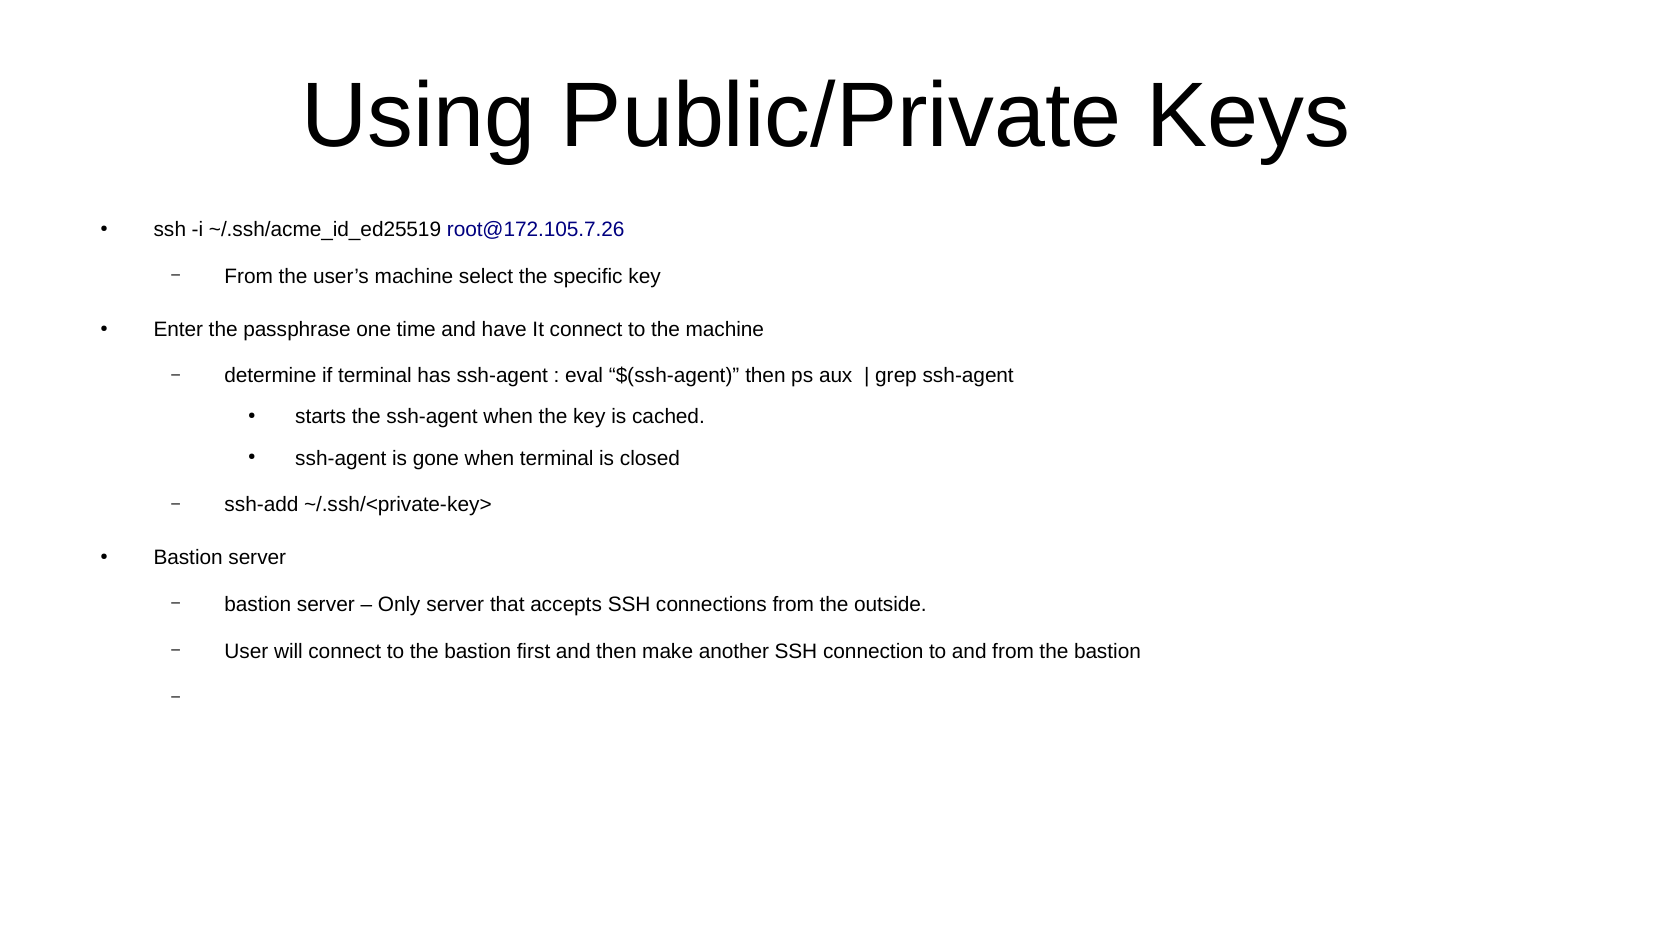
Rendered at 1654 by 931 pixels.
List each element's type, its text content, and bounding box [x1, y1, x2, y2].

list ssh -i ~/.ssh/acme_id_ed25519 root@172.105.7.26 From the user’s machine select the specific key Enter the passphrase one time and have It connect to the machine determine if terminal has ssh-agent : eval “$(ssh-agent)” then ps aux | grep ssh-agent starts the ssh-agent when the key is cached. ssh-agent is gone when terminal is closed ssh-add ~/.ssh/<private-key> Bastion server bastion server – Only server that accepts SSH connections from the outside. User will connect to the bastion first and then make another SSH connection to and from the bastion [82, 217, 1636, 916]
title Using Public/Private Keys [82, 37, 1571, 193]
